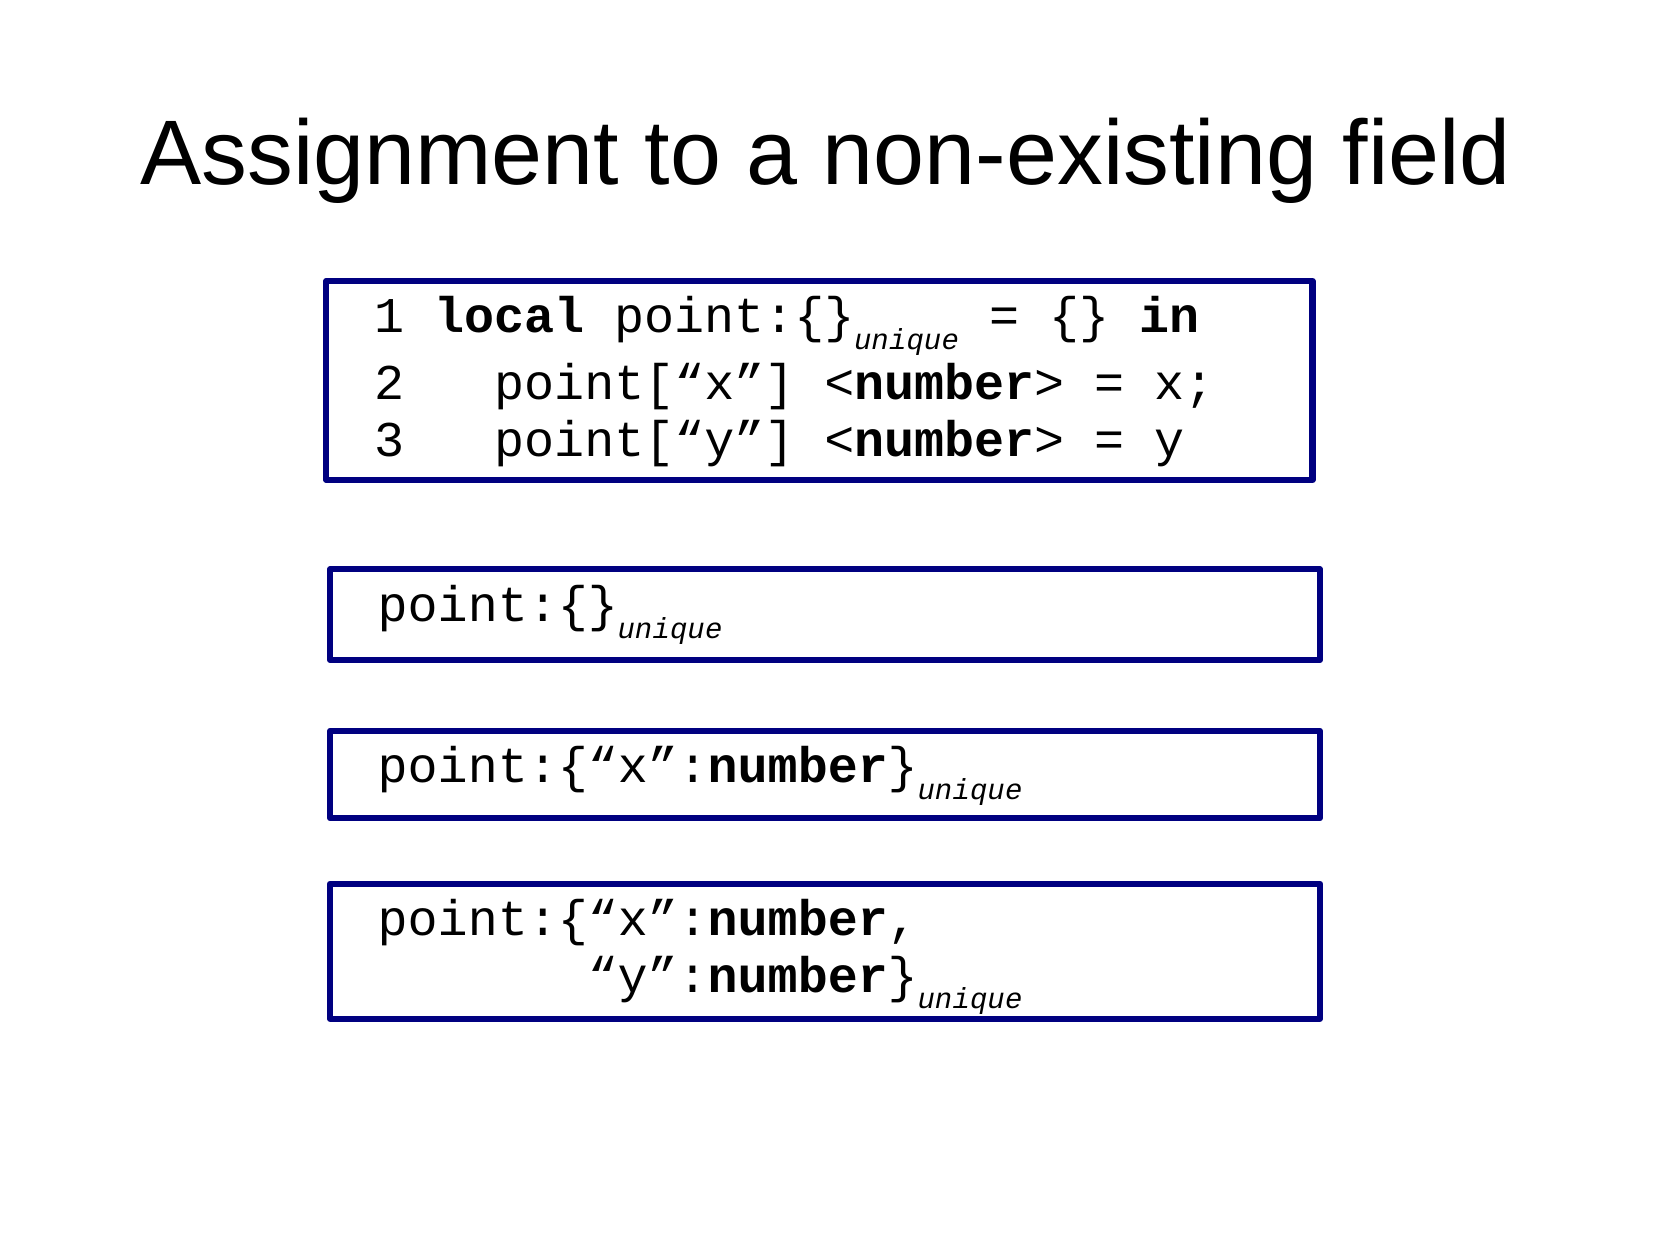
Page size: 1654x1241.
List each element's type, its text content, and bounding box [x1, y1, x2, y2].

title Assignment to a non-existing field [82, 49, 1571, 257]
text_box 1 local point:{}unique = {} in 2 point[“x”] <number> = x; 3 point[“y”] <number> = y [326, 280, 1313, 481]
text_box point:{}unique [330, 569, 1321, 661]
text_box point:{“x”:number}unique [330, 730, 1321, 819]
text_box point:{“x”:number, “y”:number}unique [330, 883, 1321, 1019]
